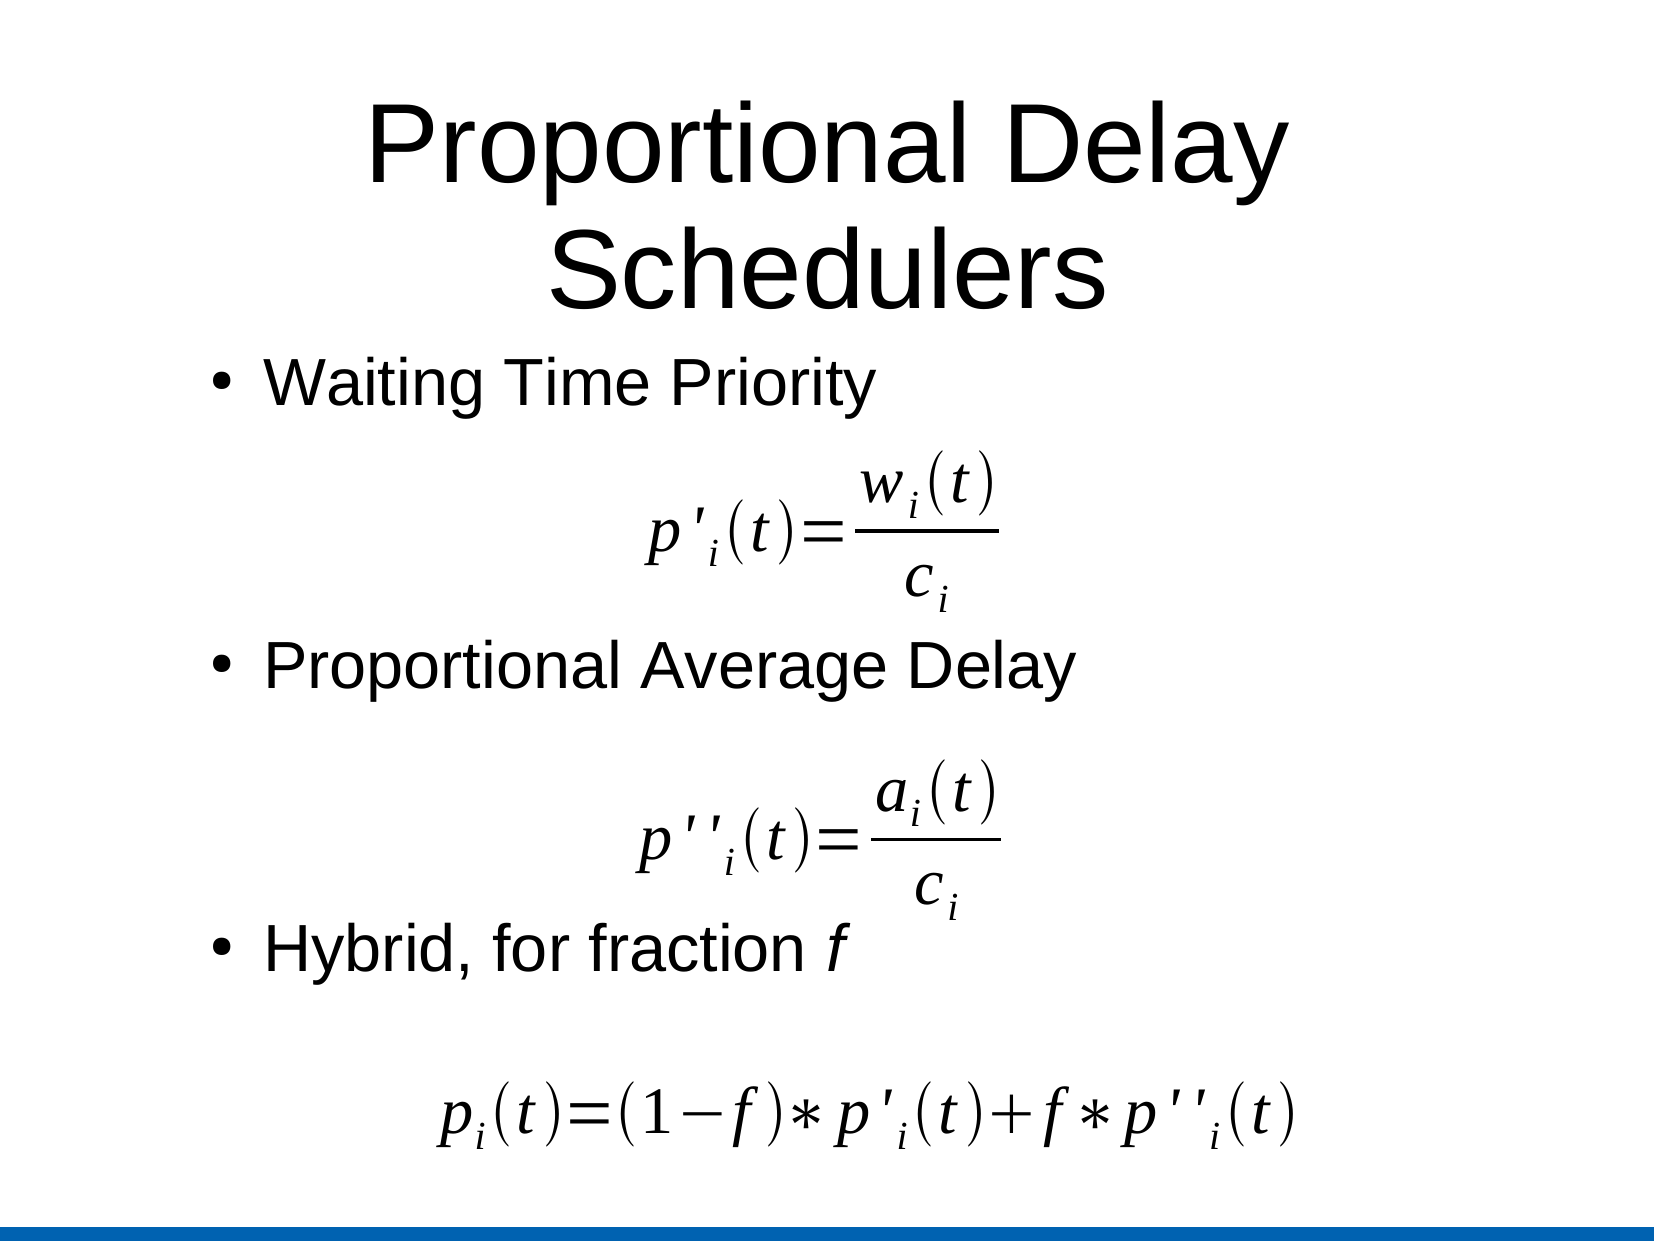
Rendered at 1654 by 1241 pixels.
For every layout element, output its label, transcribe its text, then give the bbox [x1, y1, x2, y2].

chart [426, 1074, 1305, 1158]
chart [634, 443, 1009, 620]
list Waiting Time Priority Proportional Average Delay Hybrid, for fraction f [121, 344, 1533, 1149]
chart [625, 751, 1011, 929]
title Proportional Delay Schedulers [121, 67, 1533, 344]
